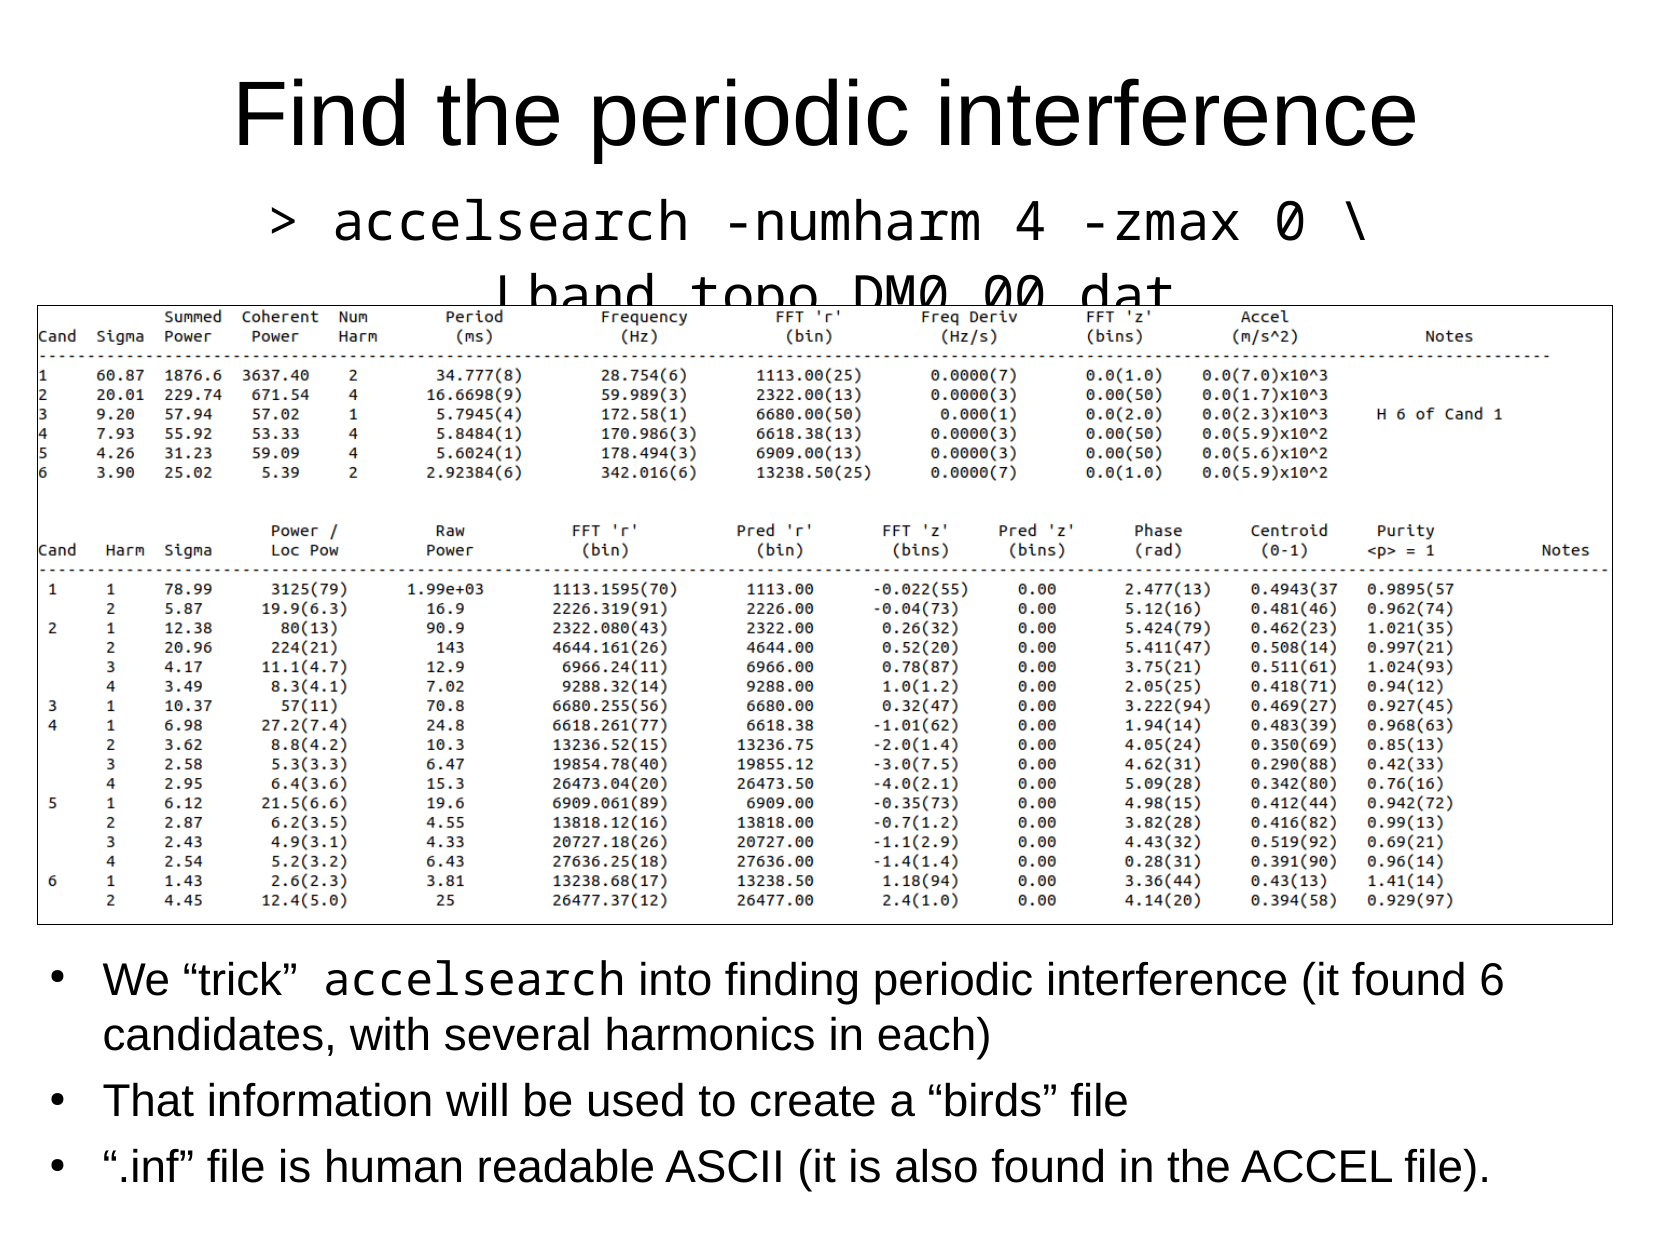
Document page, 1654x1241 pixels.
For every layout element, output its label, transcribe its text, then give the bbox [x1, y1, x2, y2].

list > accelsearch -numharm 4 -zmax 0 \ Lband_topo_DM0.00.dat [187, 173, 1502, 305]
title Find the periodic interference [82, 41, 1571, 186]
list We “trick” accelsearch into finding periodic interference (it found 6 candidates, with several harmonics in each) That information will be used to create a “birds” file “.inf” file is human readable ASCII (it is also found in the ACCEL file). [31, 946, 1625, 1187]
picture [37, 305, 1613, 925]
